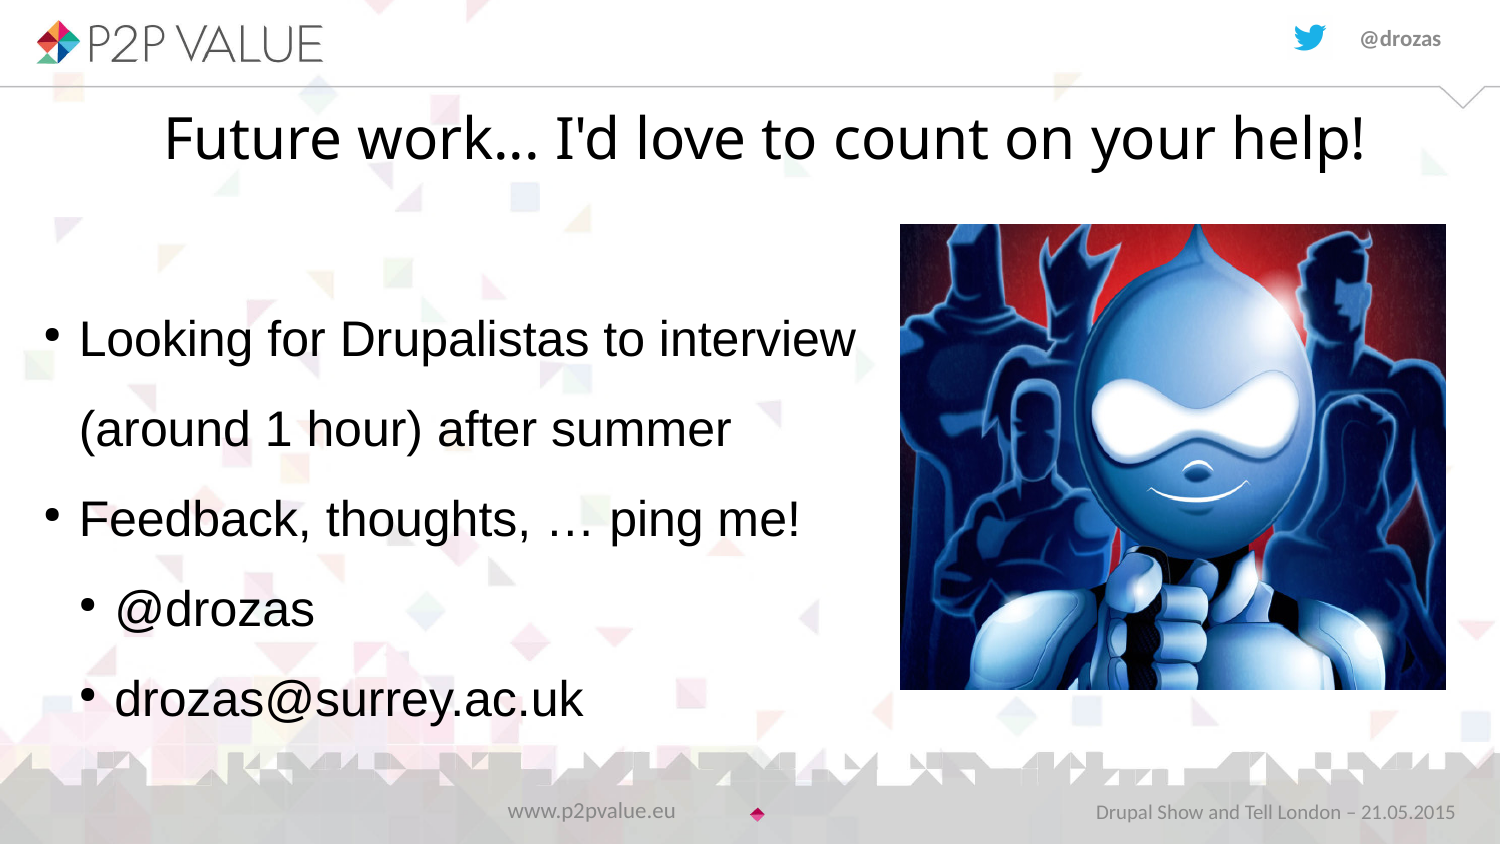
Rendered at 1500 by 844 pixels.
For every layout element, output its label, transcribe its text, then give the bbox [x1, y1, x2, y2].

text_box @drozas [1333, 15, 1455, 60]
text_box www.p2pvalue.eu [501, 789, 720, 829]
text_box Drupal Show and Tell London – 21.05.2015 [777, 788, 1470, 834]
title Future work... I'd love to count on your help! [60, 92, 1471, 181]
picture [0, 0, 1500, 844]
subtitle Looking for Drupalistas to interview (around 1 hour) after summer Feedback, thoughts, … ping me! @drozas drozas@surrey.ac.uk [30, 270, 1006, 844]
